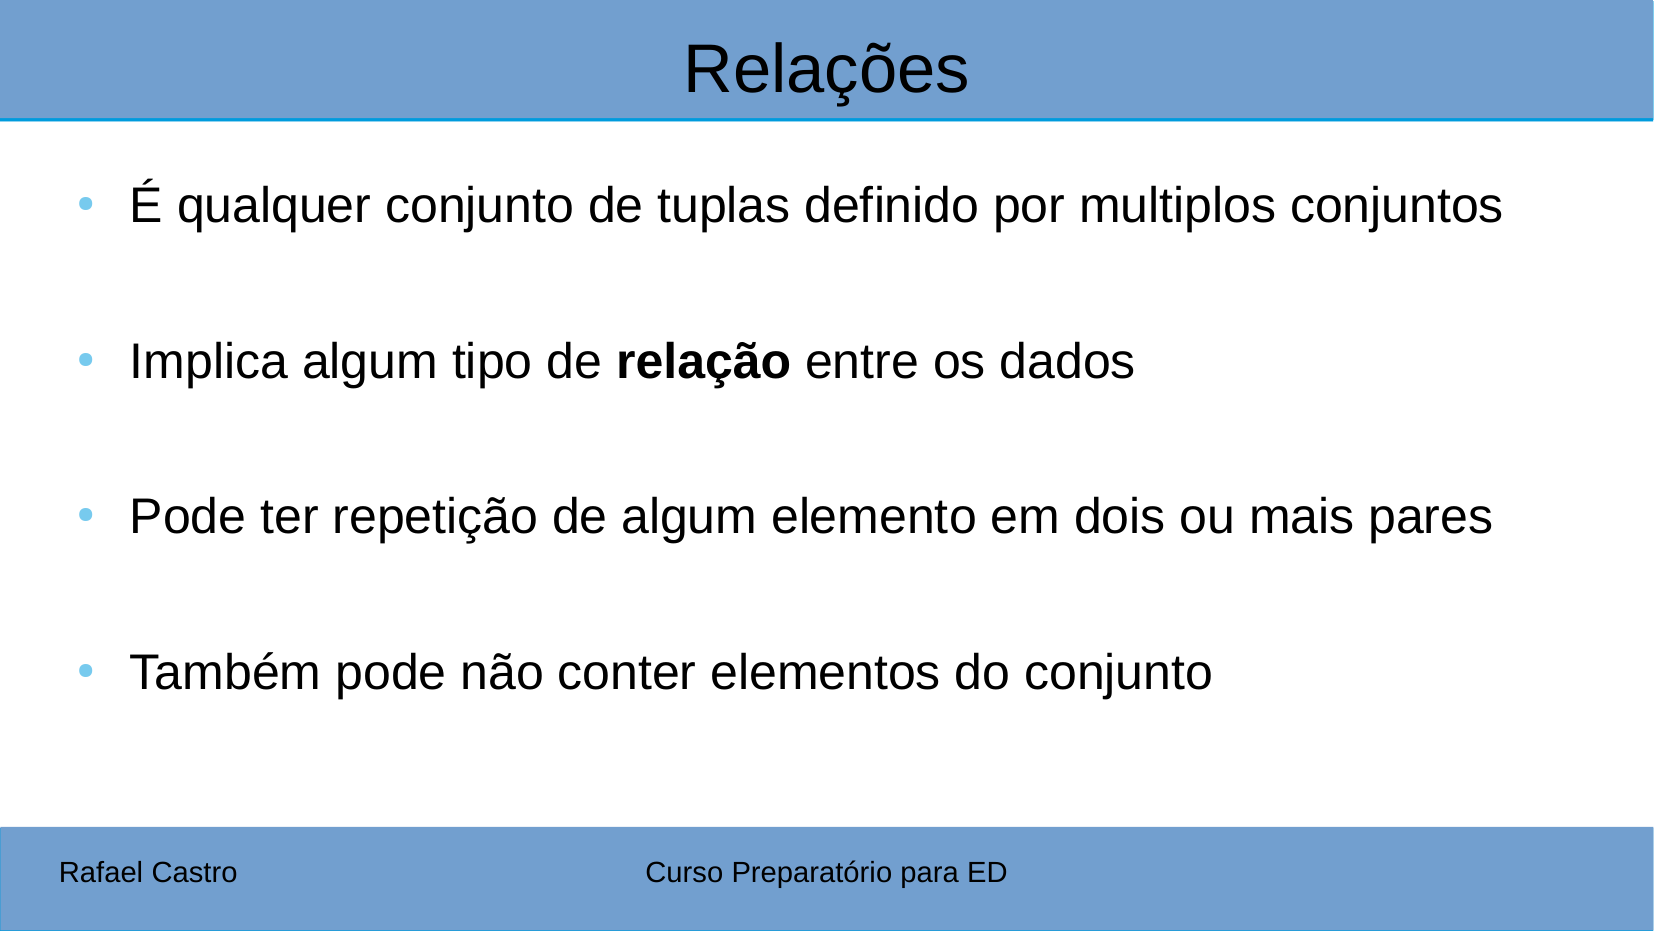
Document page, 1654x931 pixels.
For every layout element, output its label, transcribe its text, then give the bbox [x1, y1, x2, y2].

list É qualquer conjunto de tuplas definido por multiplos conjuntos Implica algum tipo de relação entre os dados Pode ter repetição de algum elemento em dois ou mais pares Também pode não conter elementos do conjunto [59, 177, 1595, 768]
title Relações [59, 29, 1595, 108]
